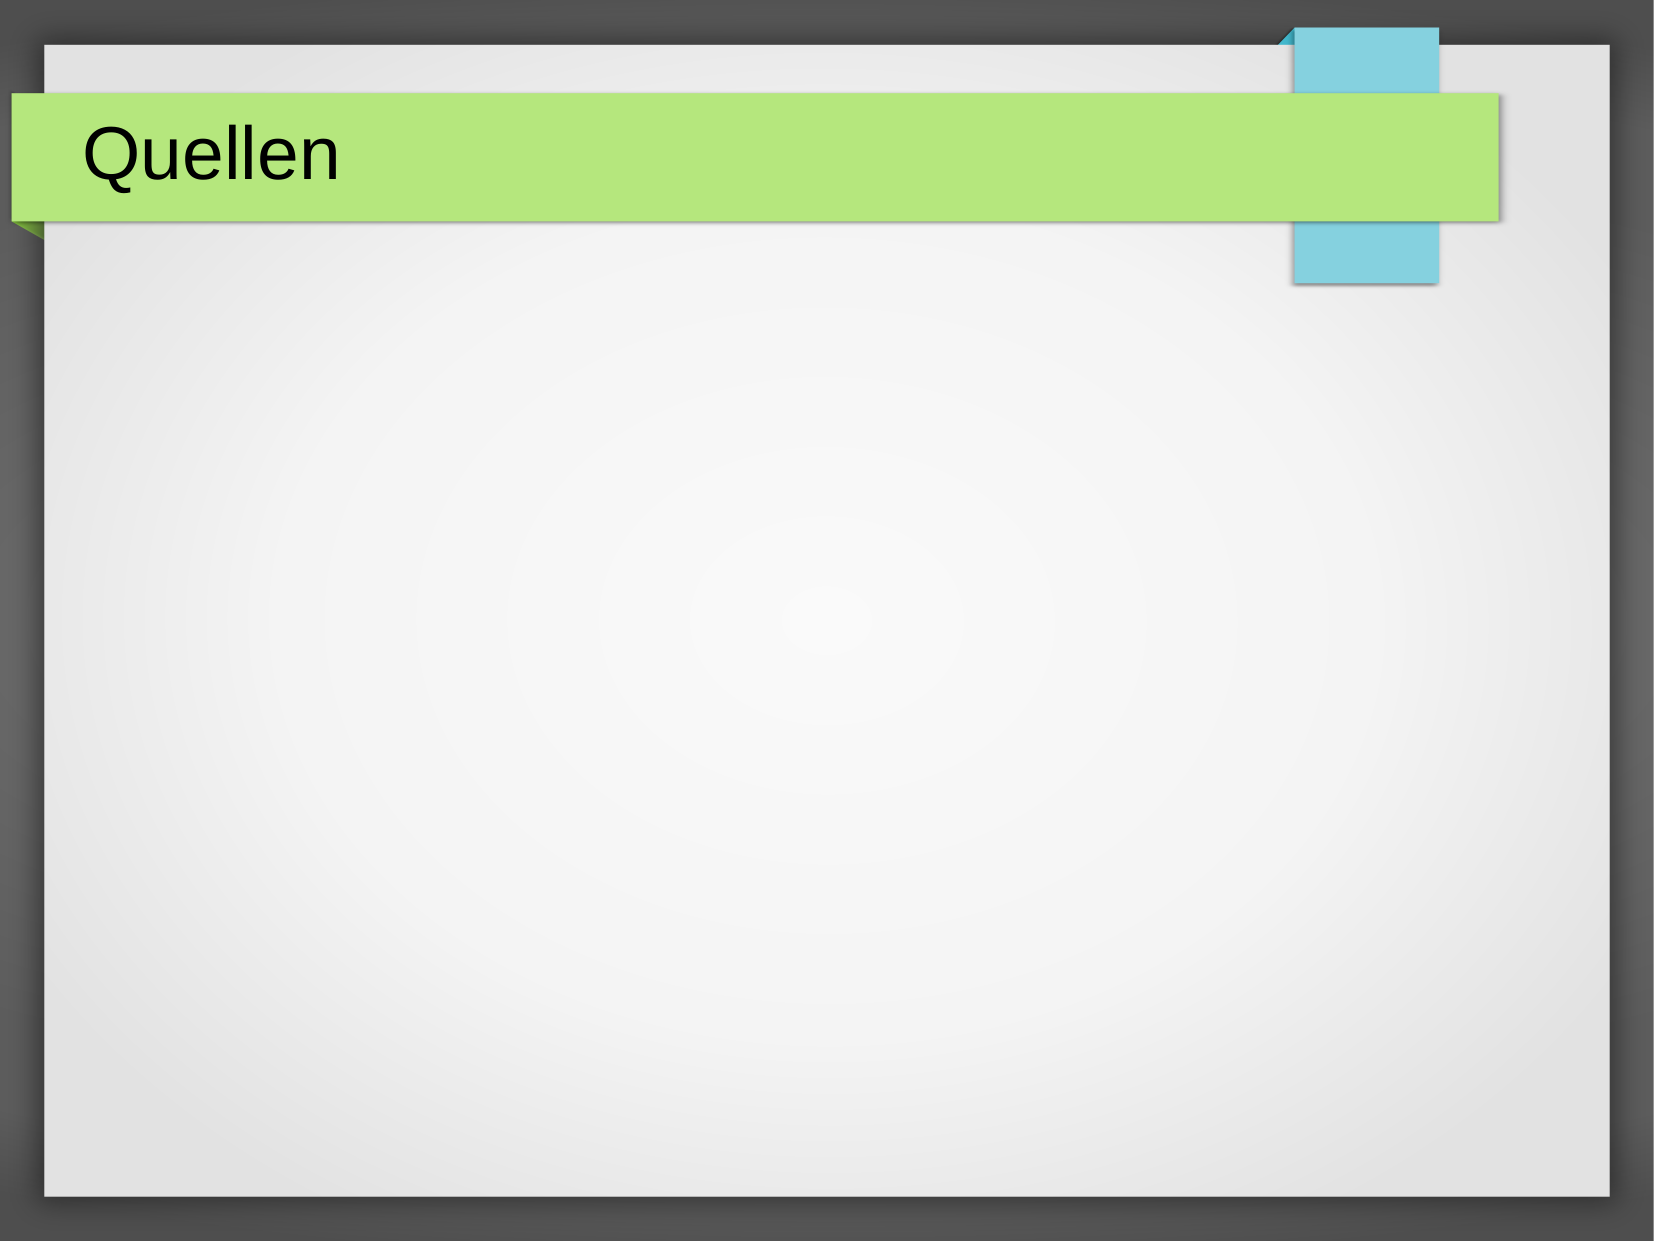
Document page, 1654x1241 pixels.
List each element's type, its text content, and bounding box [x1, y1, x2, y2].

picture [0, 0, 1654, 1241]
title Quellen [82, 94, 1264, 213]
